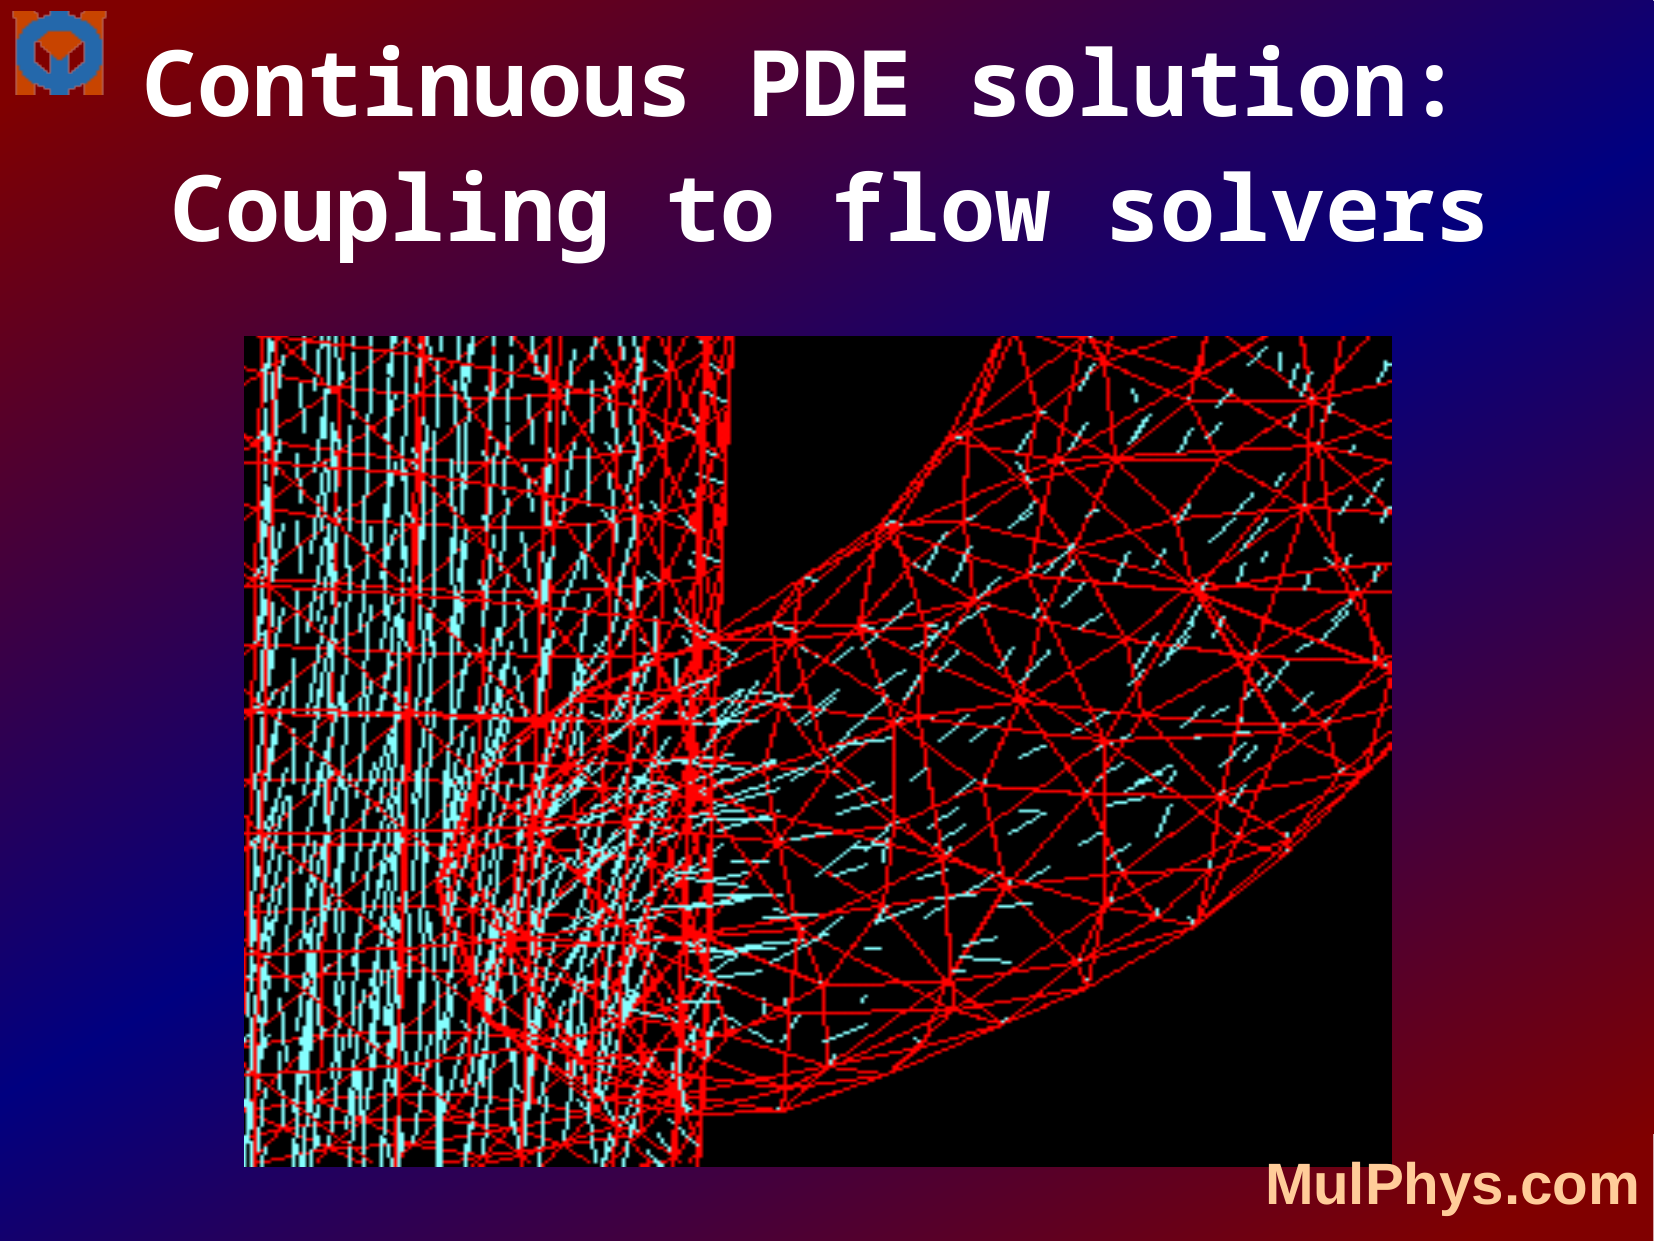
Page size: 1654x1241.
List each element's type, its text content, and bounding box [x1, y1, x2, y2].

picture [11, 11, 110, 95]
text_box MulPhys.com [1264, 1152, 1641, 1228]
title Continuous PDE solution: Coupling to flow solvers [124, 32, 1537, 254]
picture [244, 336, 1392, 1167]
